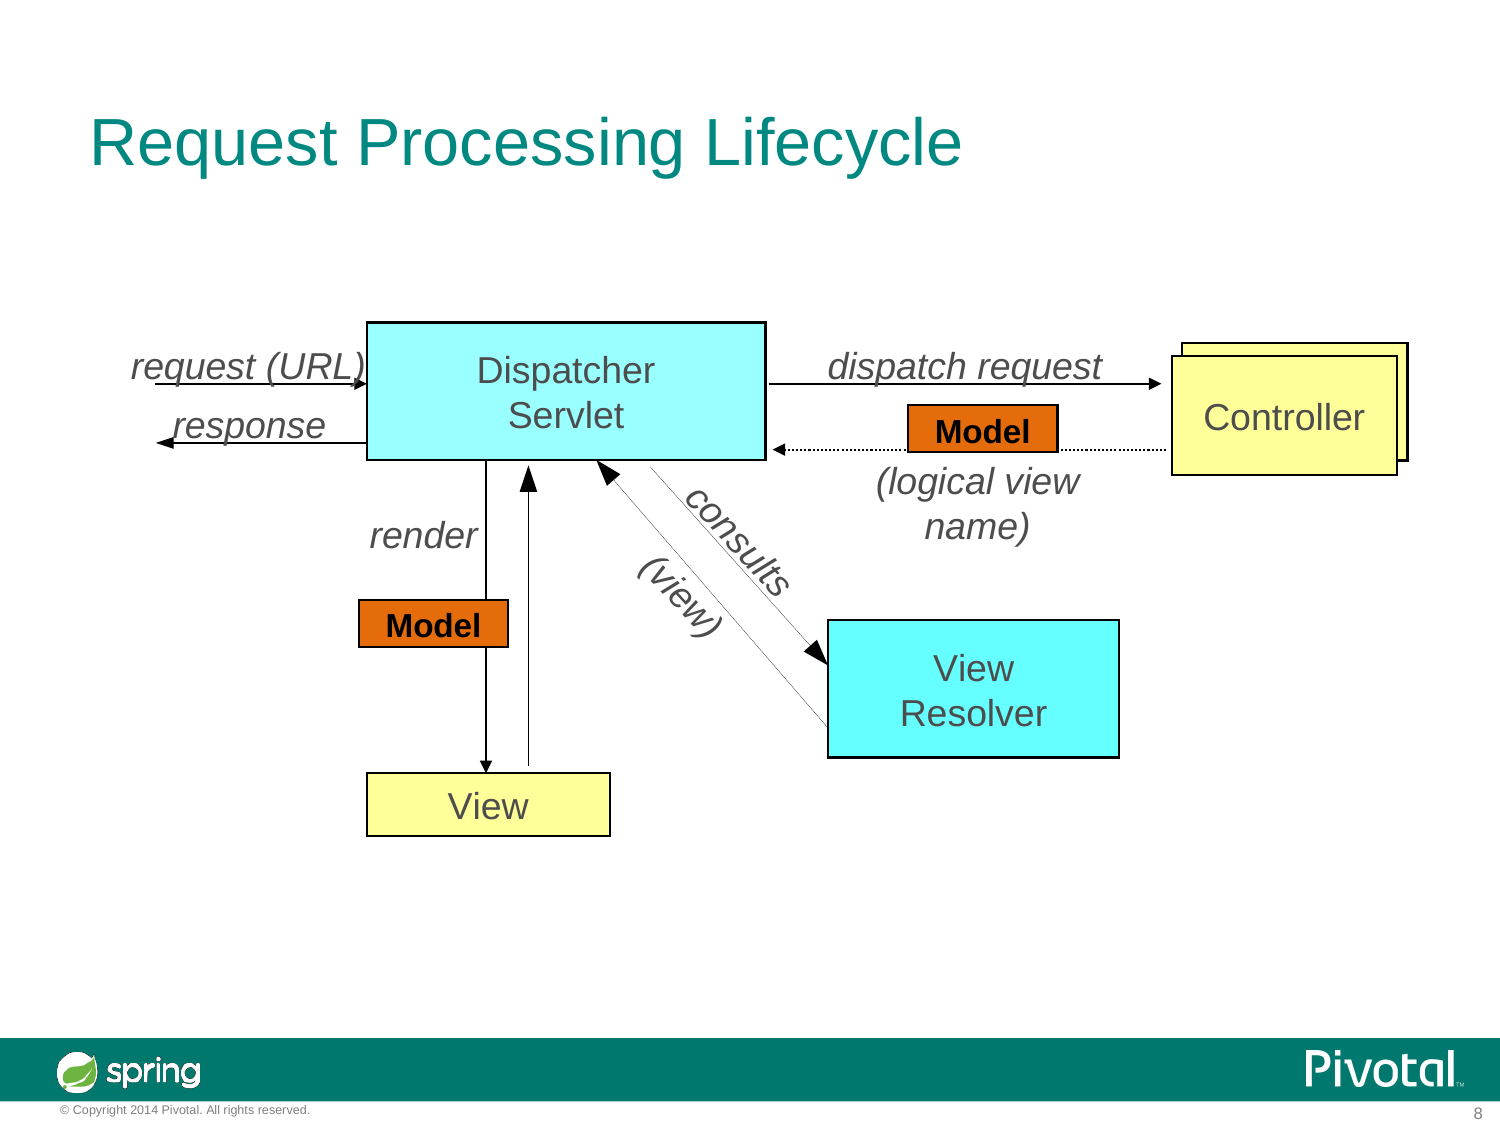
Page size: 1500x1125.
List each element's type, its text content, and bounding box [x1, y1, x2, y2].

text_box (view) [618, 526, 759, 672]
text_box render [343, 503, 504, 565]
text_box dispatch request [753, 333, 1178, 395]
text_box consults [663, 457, 821, 622]
text_box View [366, 773, 610, 837]
text_box response [93, 393, 406, 454]
text_box request (URL) [92, 333, 405, 395]
title Request Processing Lifecycle [75, 45, 1426, 233]
picture [1306, 1050, 1464, 1087]
text_box Dispatcher Servlet [366, 322, 766, 460]
text_box (logical view name) [870, 449, 1085, 555]
text_box Model [358, 600, 509, 647]
picture [32, 1041, 210, 1103]
text_box Controller [1172, 355, 1397, 476]
text_box View Resolver [827, 620, 1120, 758]
text_box Handler [1181, 342, 1408, 461]
text_box Model [908, 405, 1058, 452]
